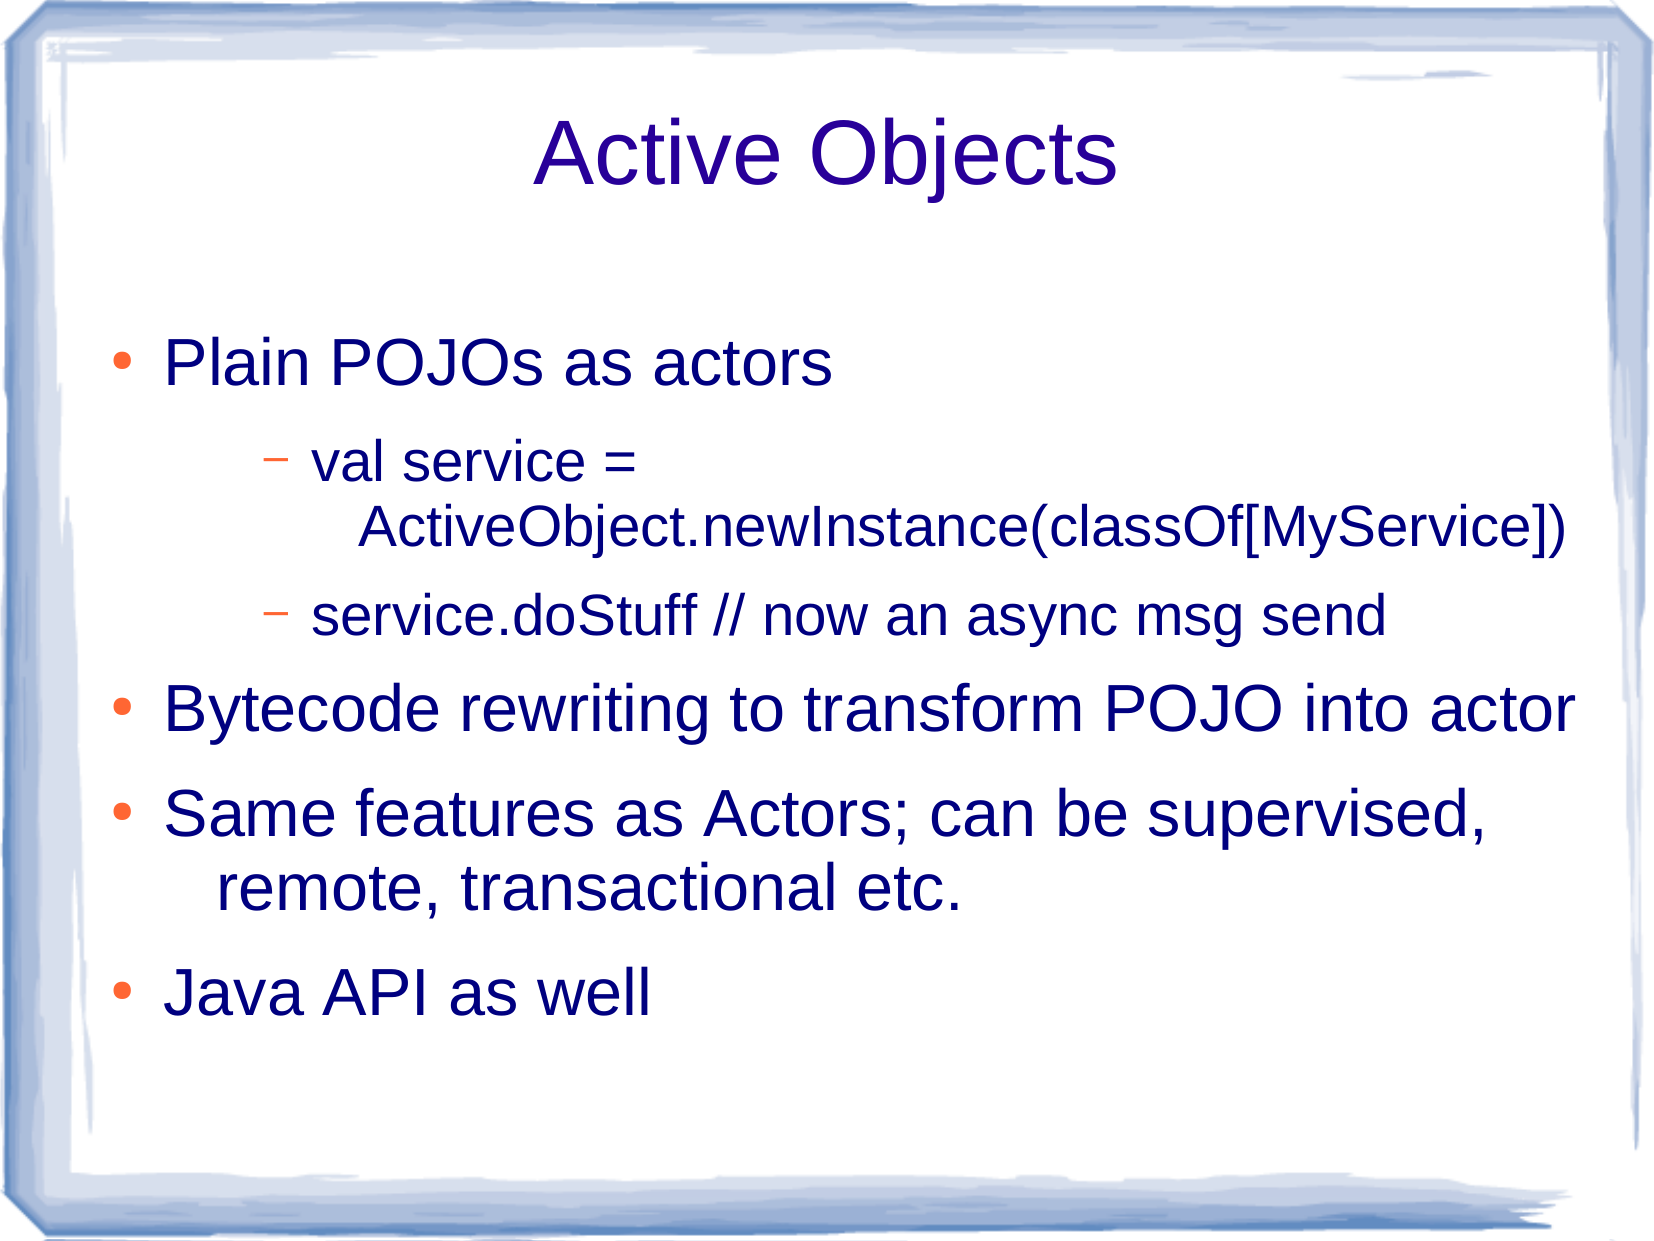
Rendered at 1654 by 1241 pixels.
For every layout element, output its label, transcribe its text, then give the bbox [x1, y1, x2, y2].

list Plain POJOs as actors val service = ActiveObject.newInstance(classOf[MyService]) service.doStuff // now an async msg send Bytecode rewriting to transform POJO into actor Same features as Actors; can be supervised, remote, transactional etc. Java API as well [75, 324, 1645, 1163]
title Active Objects [82, 56, 1571, 250]
picture [0, 0, 1654, 1241]
